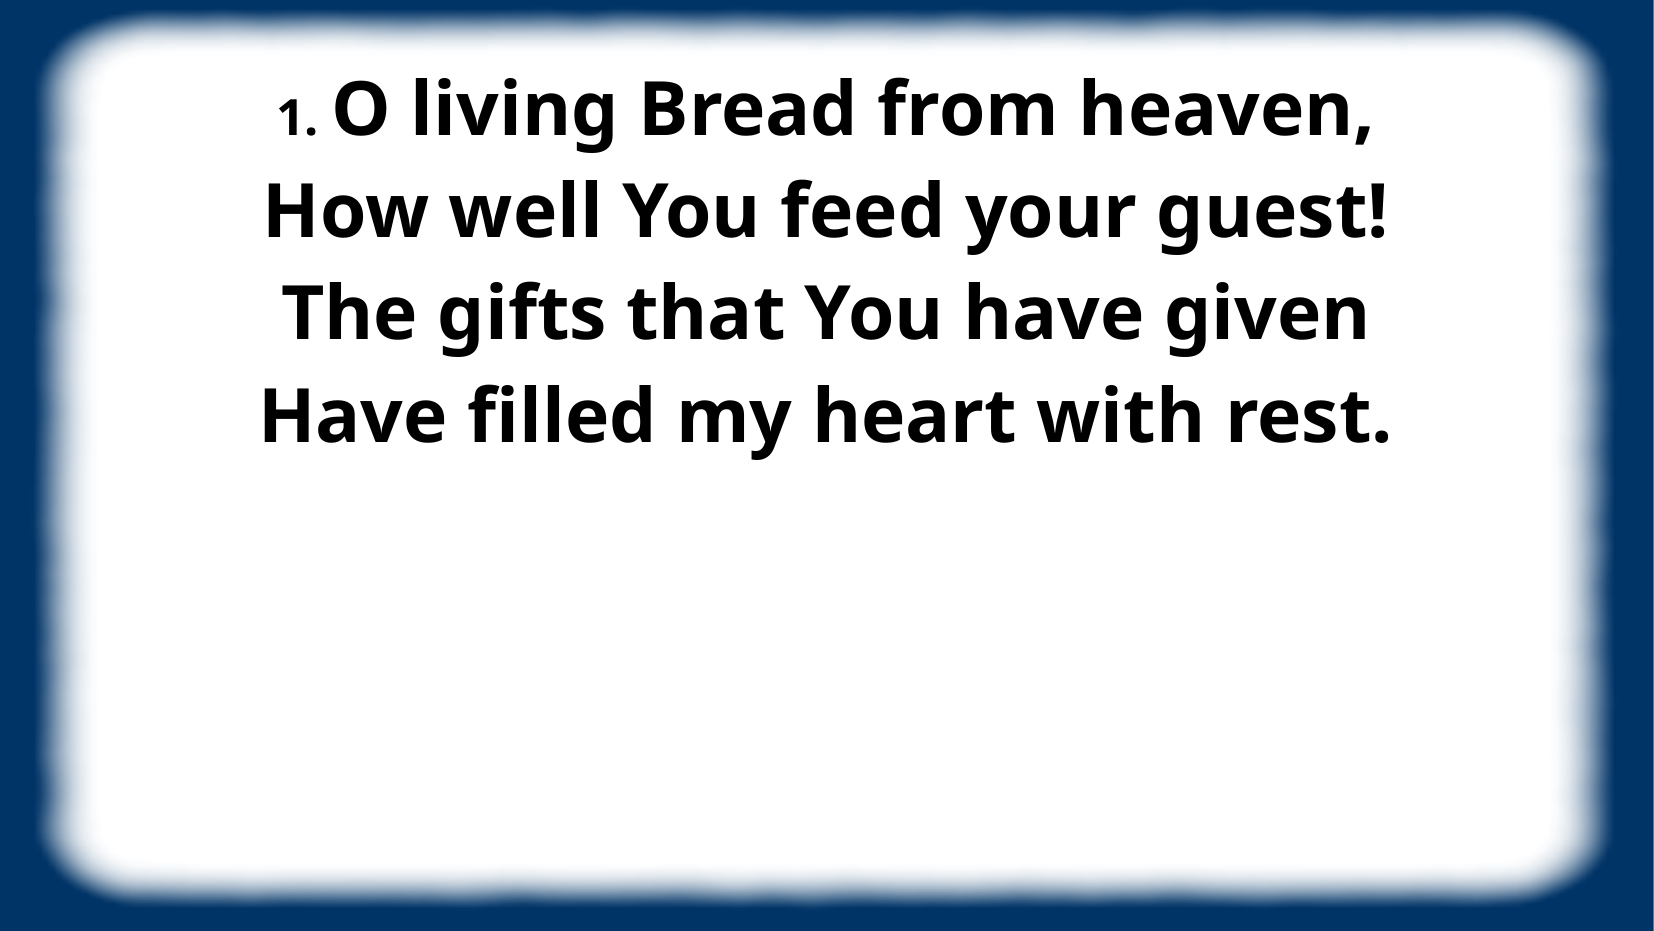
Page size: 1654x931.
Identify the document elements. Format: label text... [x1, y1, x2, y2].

text_box 1. O living Bread from heaven, How well You feed your guest! The gifts that You have given Have filled my heart with rest. [76, 47, 1577, 462]
picture [0, 0, 1654, 931]
